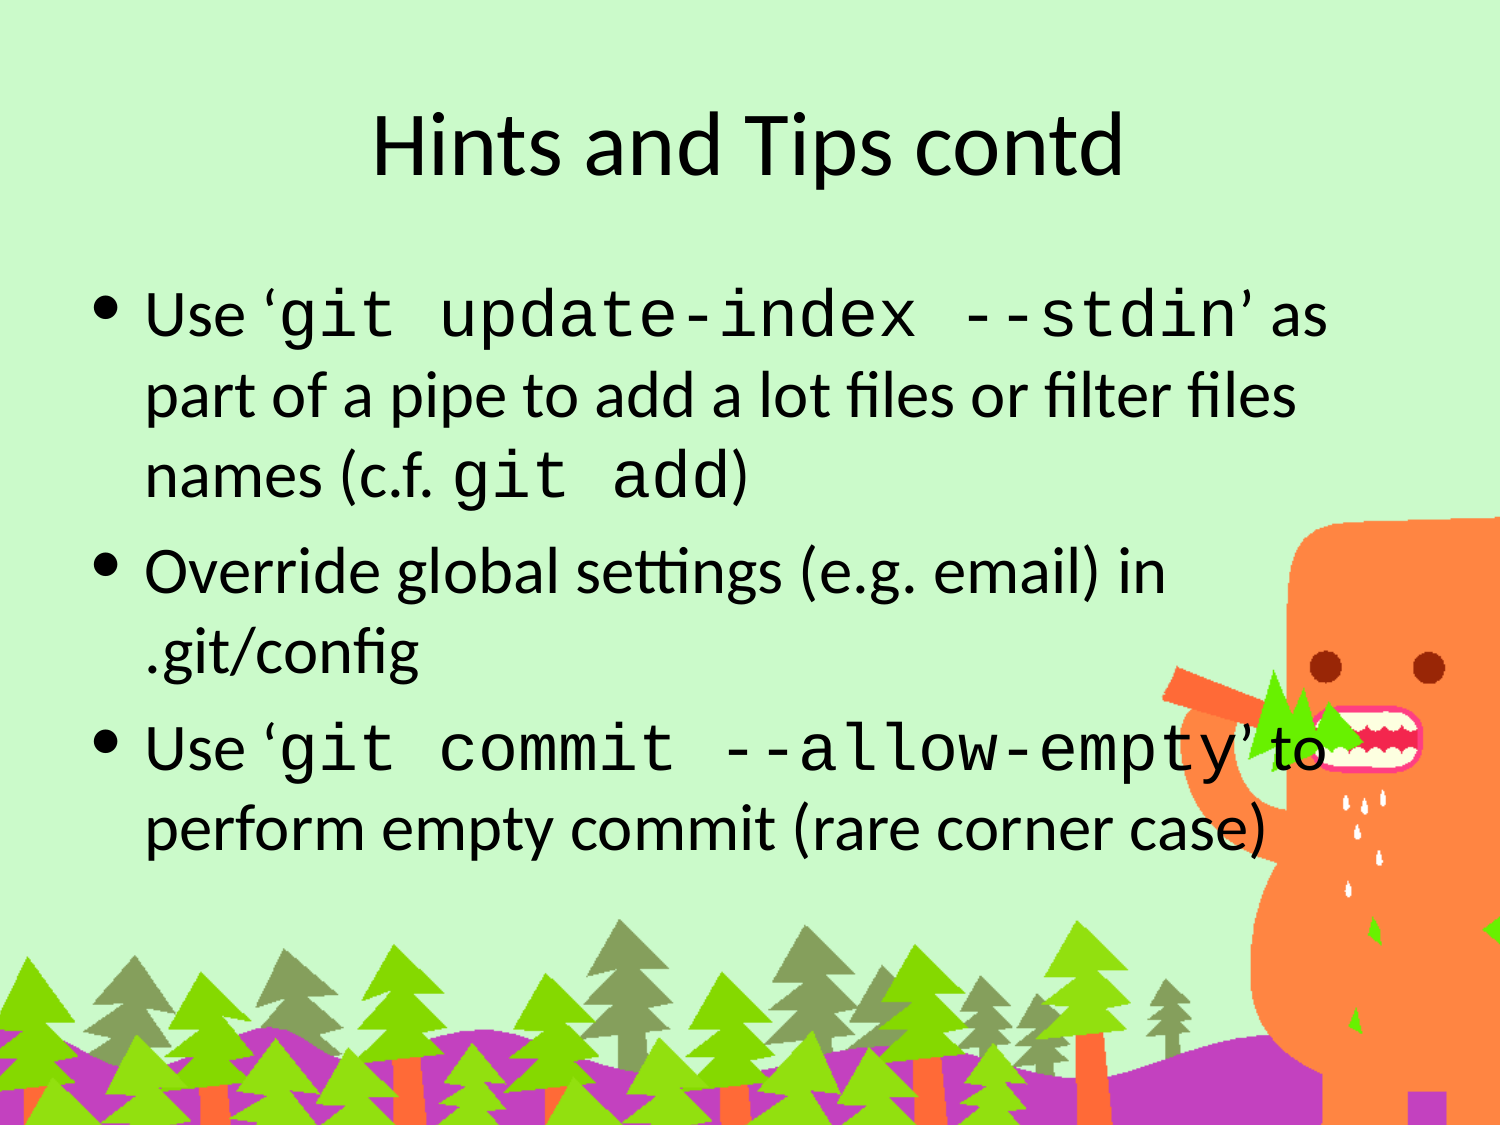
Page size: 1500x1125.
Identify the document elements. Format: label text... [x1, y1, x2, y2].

title Hints and Tips contd [75, 20, 1424, 257]
list Use ‘git update-index --stdin’ as part of a pipe to add a lot files or filter files names (c.f. git add) Override global settings (e.g. email) in .git/config Use ‘git commit --allow-empty’ to perform empty commit (rare corner case) [75, 262, 1424, 1004]
picture [0, 0, 1500, 1125]
